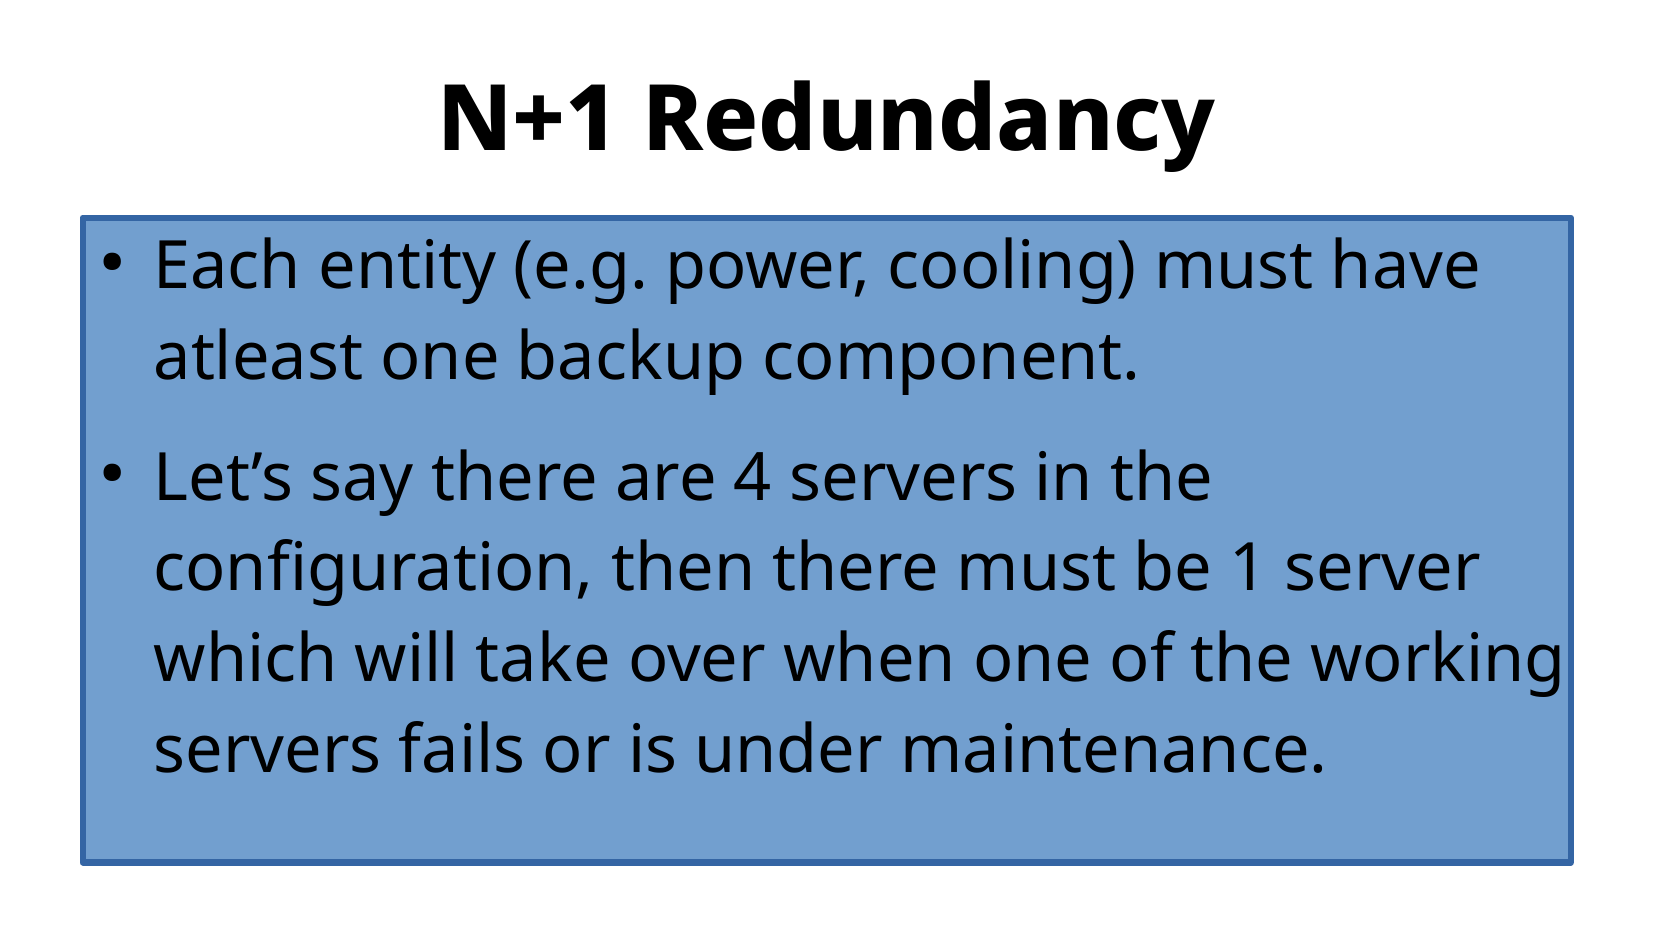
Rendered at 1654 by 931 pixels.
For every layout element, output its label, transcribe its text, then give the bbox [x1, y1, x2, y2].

title N+1 Redundancy [82, 37, 1571, 193]
list Each entity (e.g. power, cooling) must have atleast one backup component. Let’s say there are 4 servers in the configuration, then there must be 1 server which will take over when one of the working servers fails or is under maintenance. [82, 217, 1571, 863]
